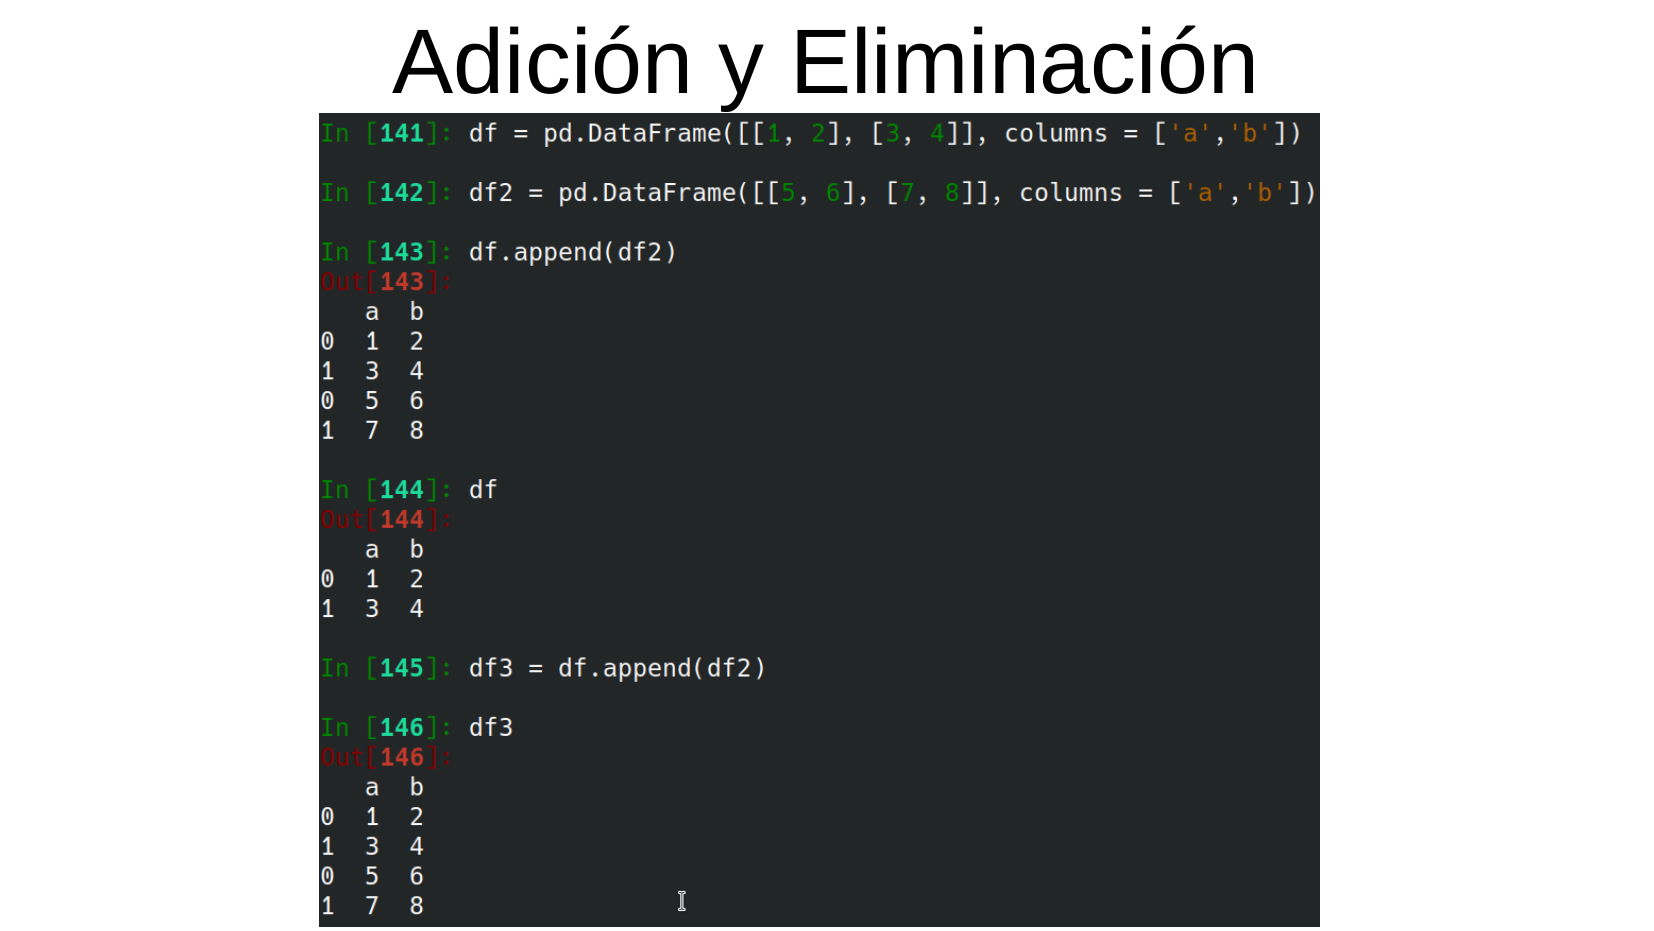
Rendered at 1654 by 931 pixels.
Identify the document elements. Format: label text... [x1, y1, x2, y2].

title Adición y Eliminación [82, 0, 1571, 140]
picture [319, 113, 1320, 927]
